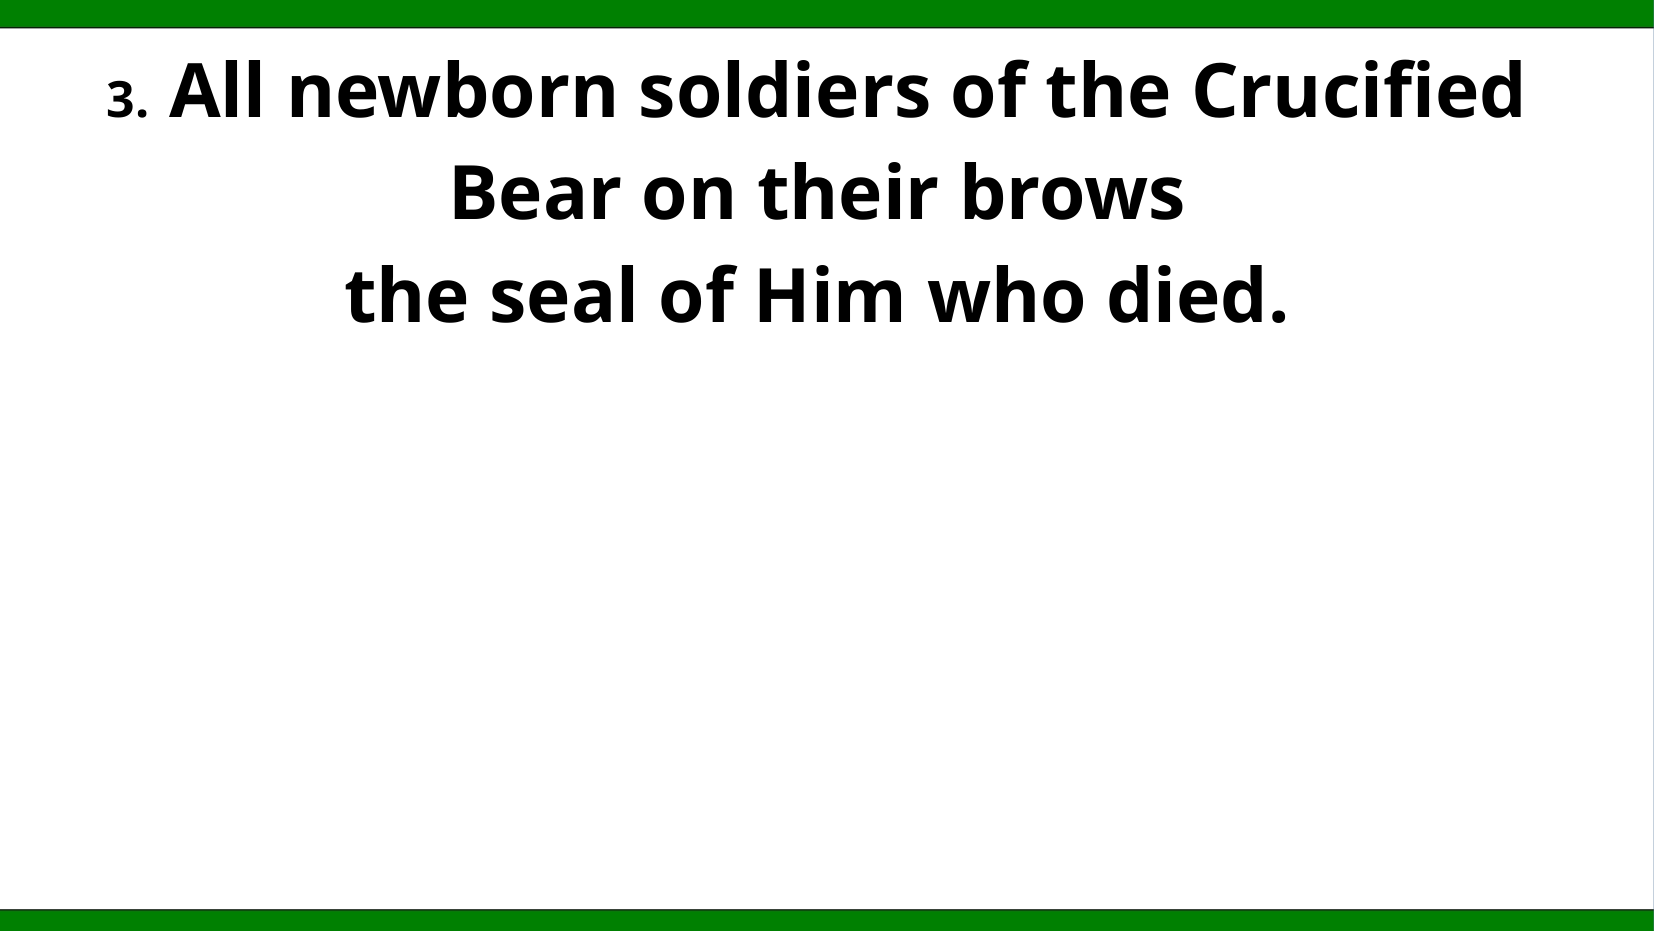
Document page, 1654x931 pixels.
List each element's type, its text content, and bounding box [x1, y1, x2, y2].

text_box 3. All newborn soldiers of the Crucified Bear on their brows the seal of Him who died. [45, 30, 1591, 361]
picture [0, 0, 1654, 931]
